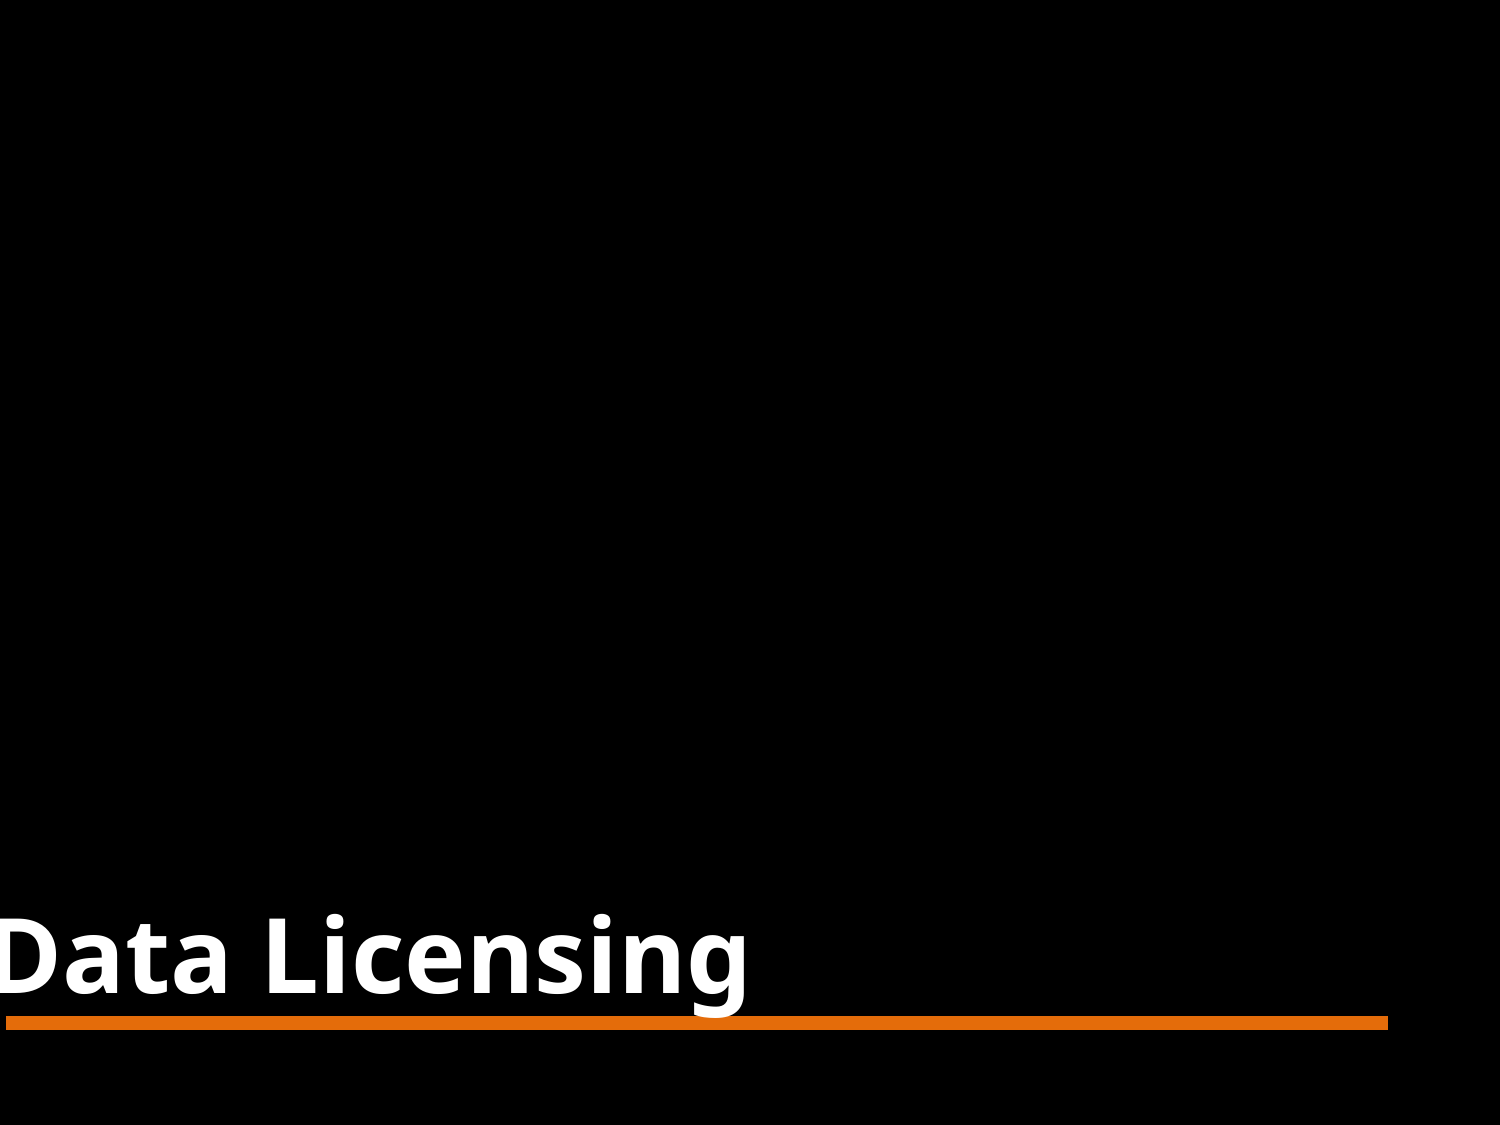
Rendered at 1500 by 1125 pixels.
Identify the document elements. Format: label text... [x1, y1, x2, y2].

text_box Data Licensing [0, 881, 1389, 1024]
